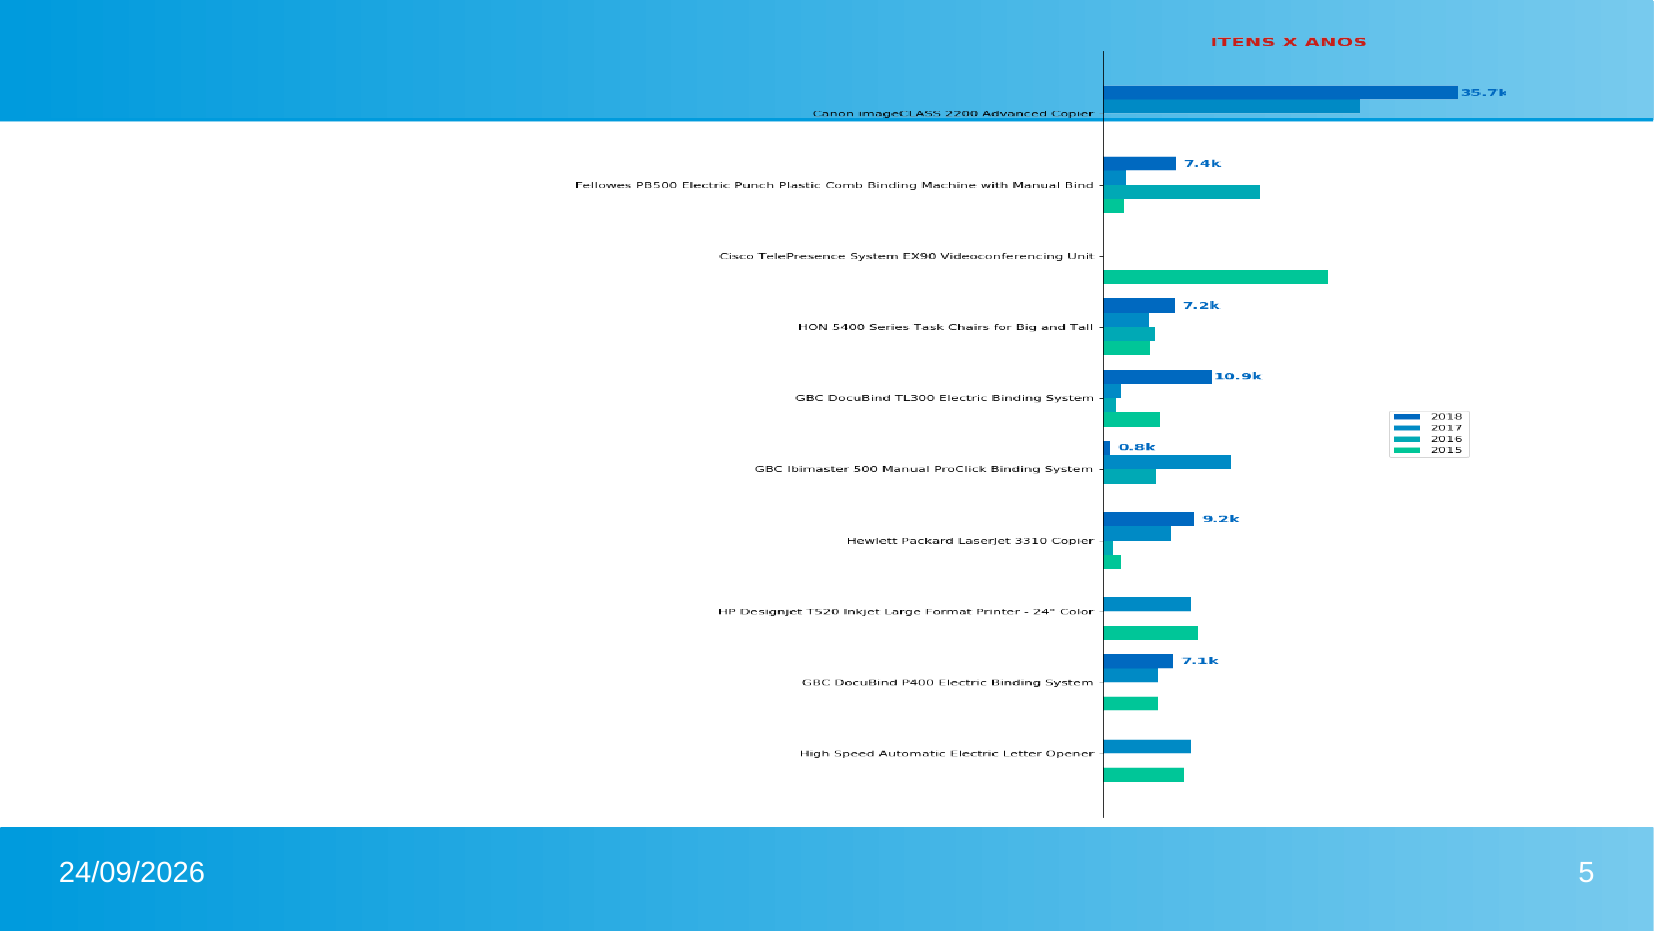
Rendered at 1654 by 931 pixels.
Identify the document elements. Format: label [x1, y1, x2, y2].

picture [561, 29, 1506, 117]
picture [561, 122, 1506, 827]
